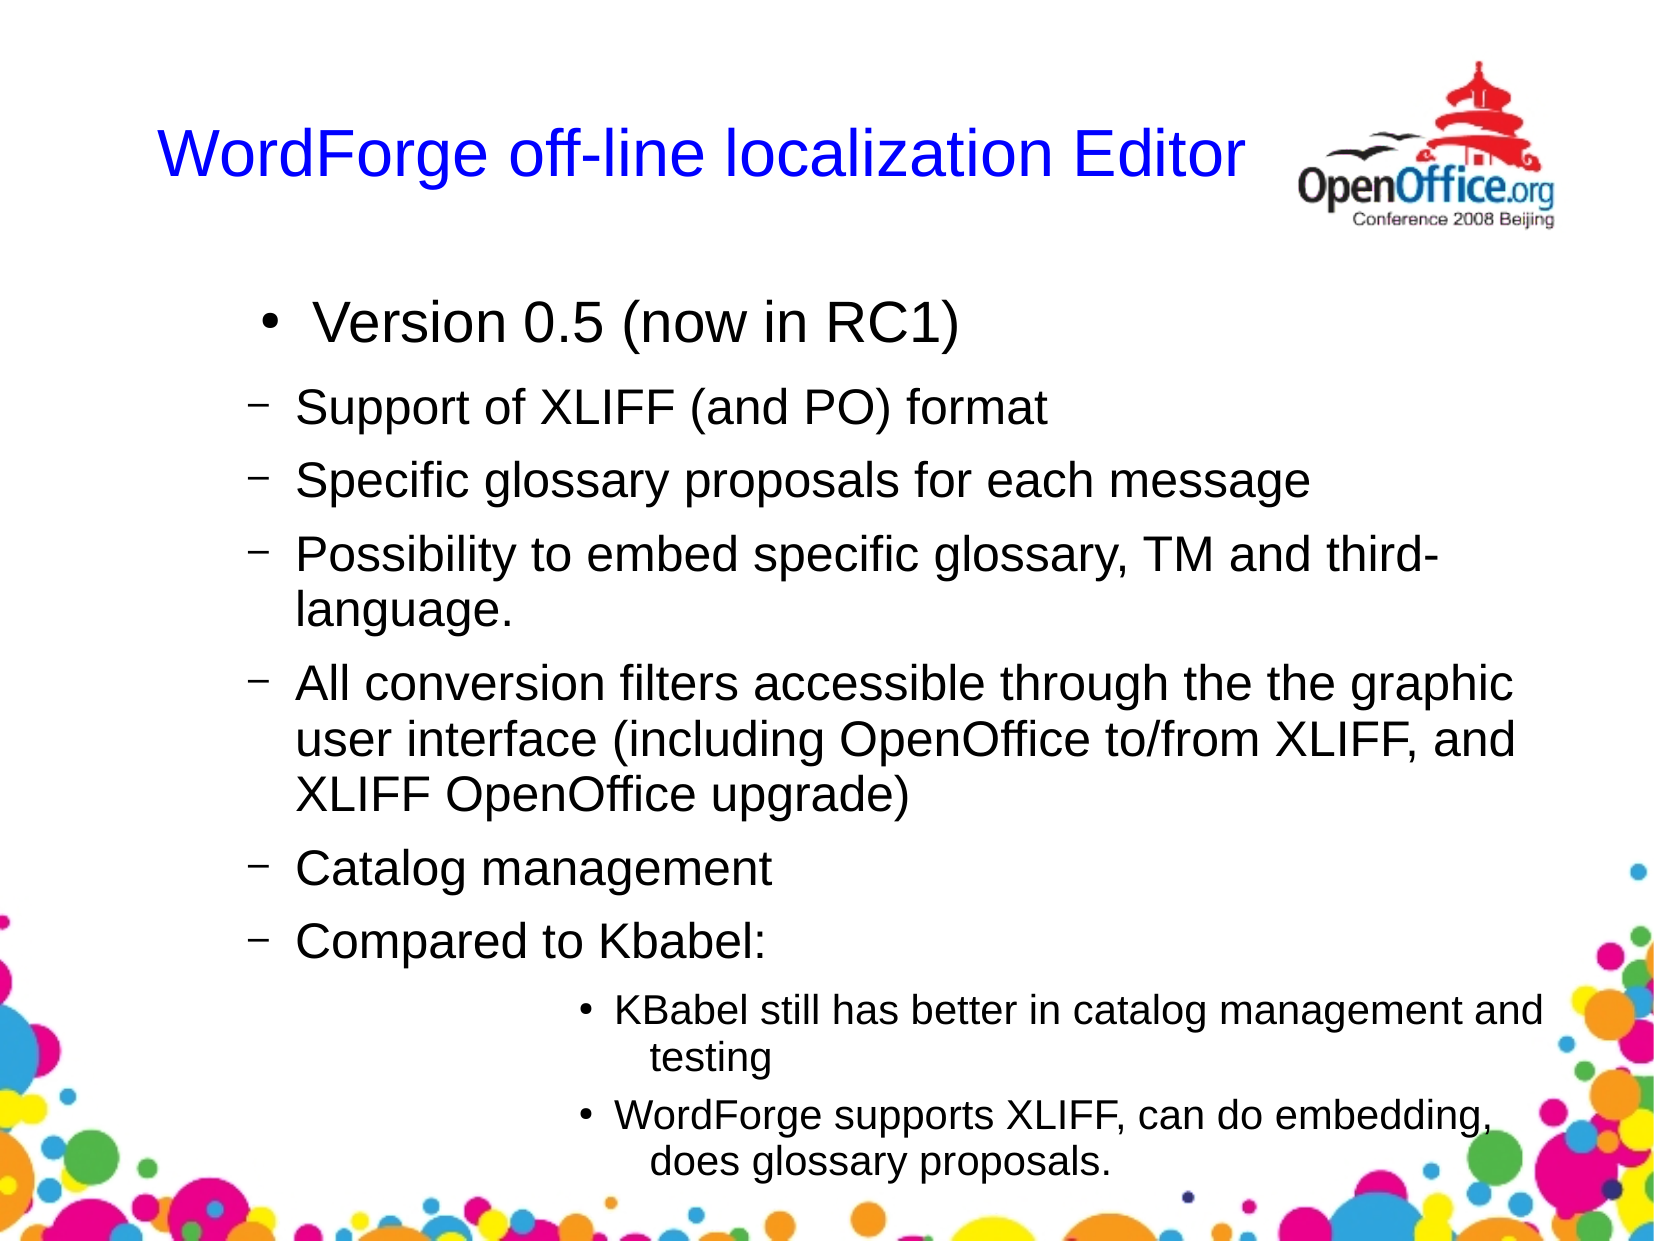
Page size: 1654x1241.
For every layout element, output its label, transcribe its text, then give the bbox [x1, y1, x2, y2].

list Version 0.5 (now in RC1) Support of XLIFF (and PO) format Specific glossary proposals for each message Possibility to embed specific glossary, TM and third-language. All conversion filters accessible through the the graphic user interface (including OpenOffice to/from XLIFF, and XLIFF OpenOffice upgrade) Catalog management Compared to Kbabel: KBabel still has better in catalog management and testing WordForge supports XLIFF, can do embedding, does glossary proposals. [82, 290, 1571, 1186]
picture [1285, 51, 1569, 250]
title WordForge off-line localization Editor [82, 56, 1323, 250]
picture [0, 810, 1654, 1241]
